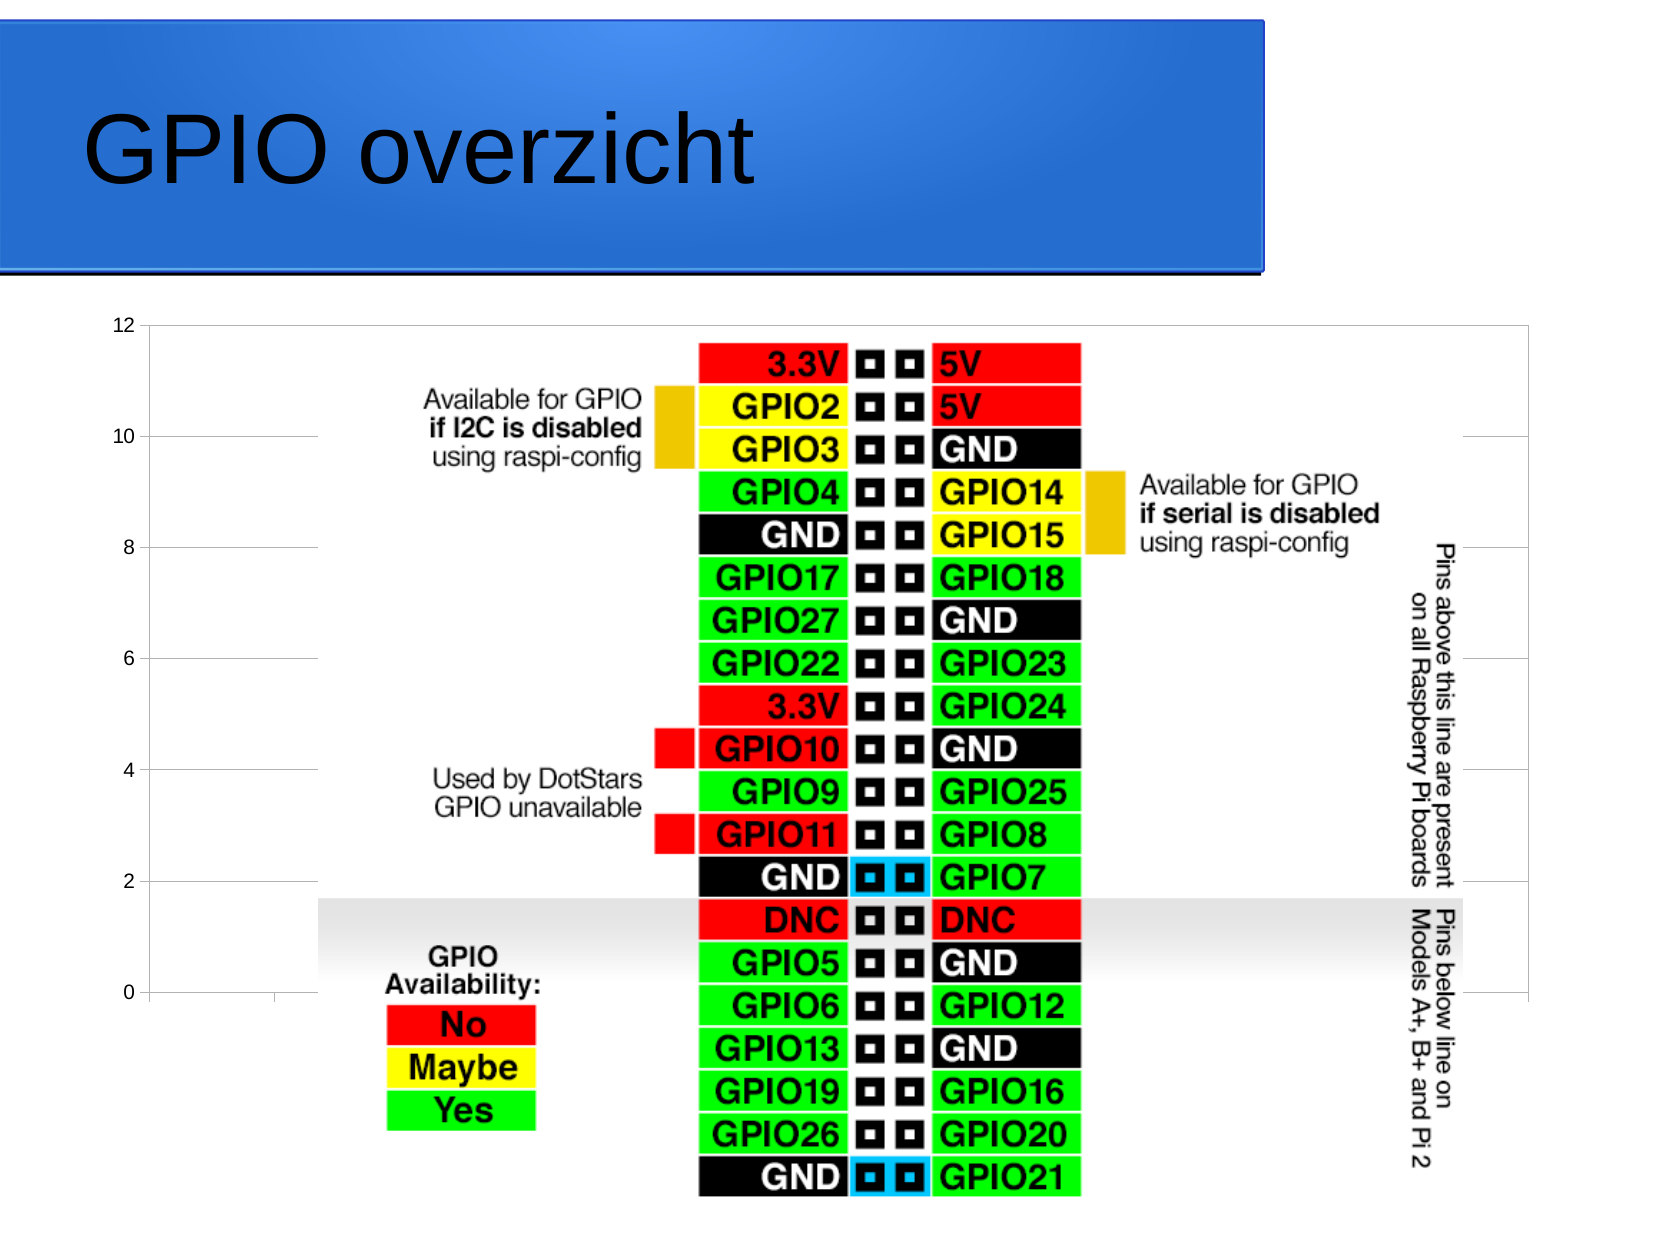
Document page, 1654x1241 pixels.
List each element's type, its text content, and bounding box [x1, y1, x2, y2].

title GPIO overzicht [82, 47, 1235, 252]
chart [82, 299, 1571, 1019]
picture [318, 342, 1463, 1198]
